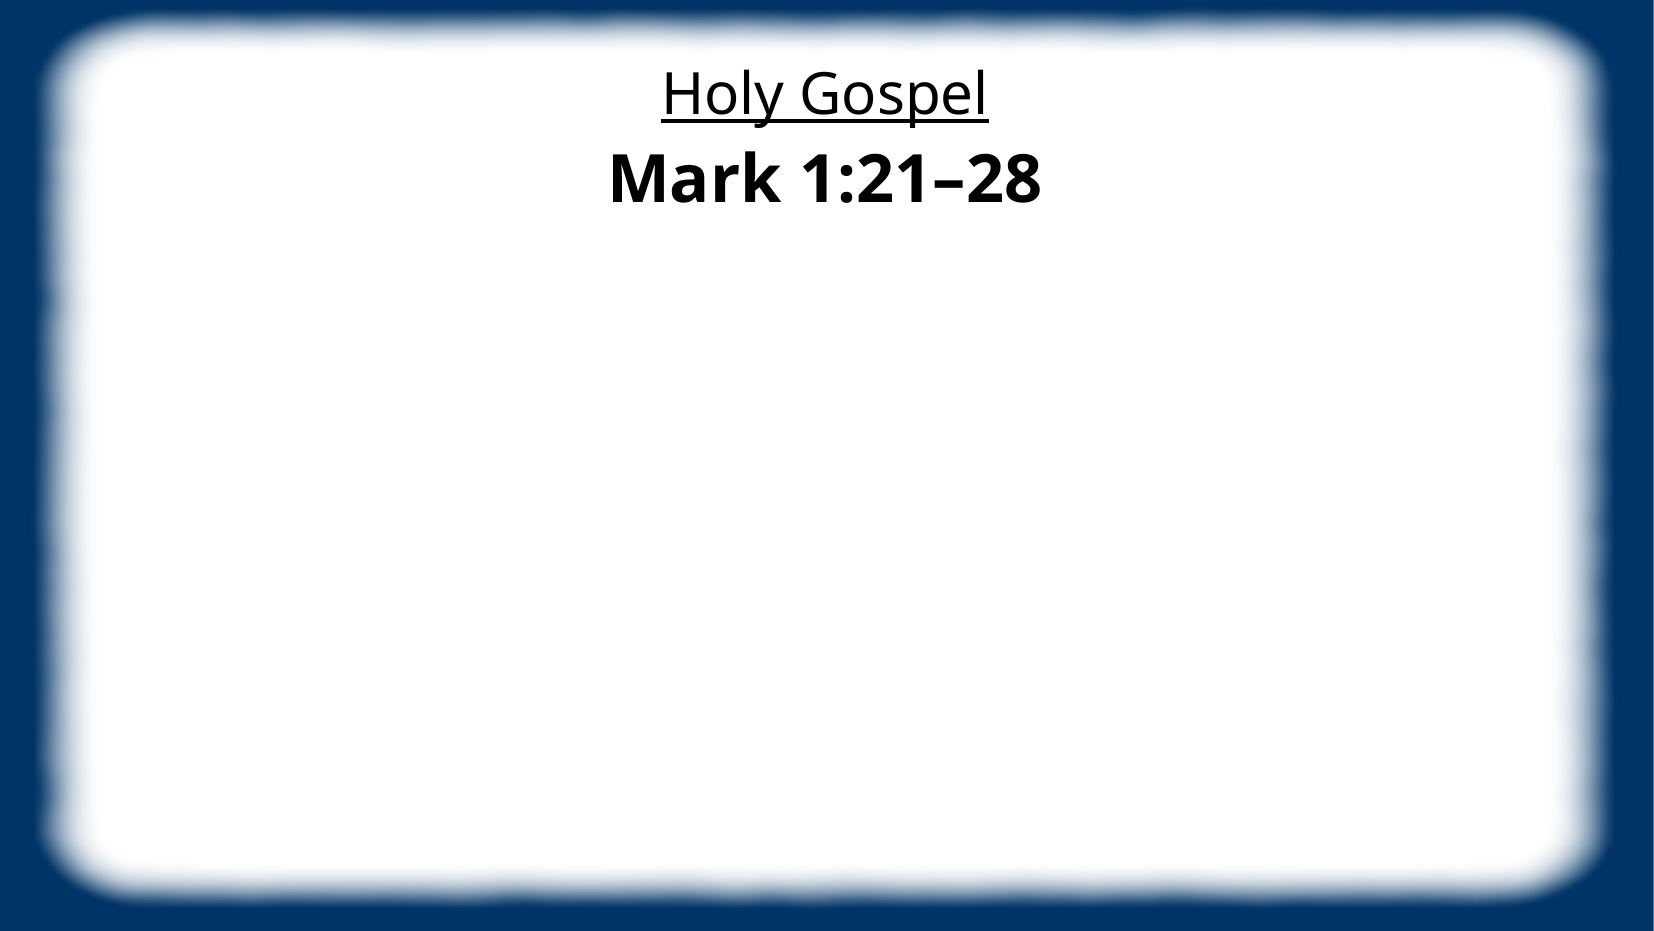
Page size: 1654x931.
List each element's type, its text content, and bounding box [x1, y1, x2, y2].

text_box Holy Gospel Mark 1:21–28 [60, 45, 1591, 226]
picture [0, 0, 1654, 931]
